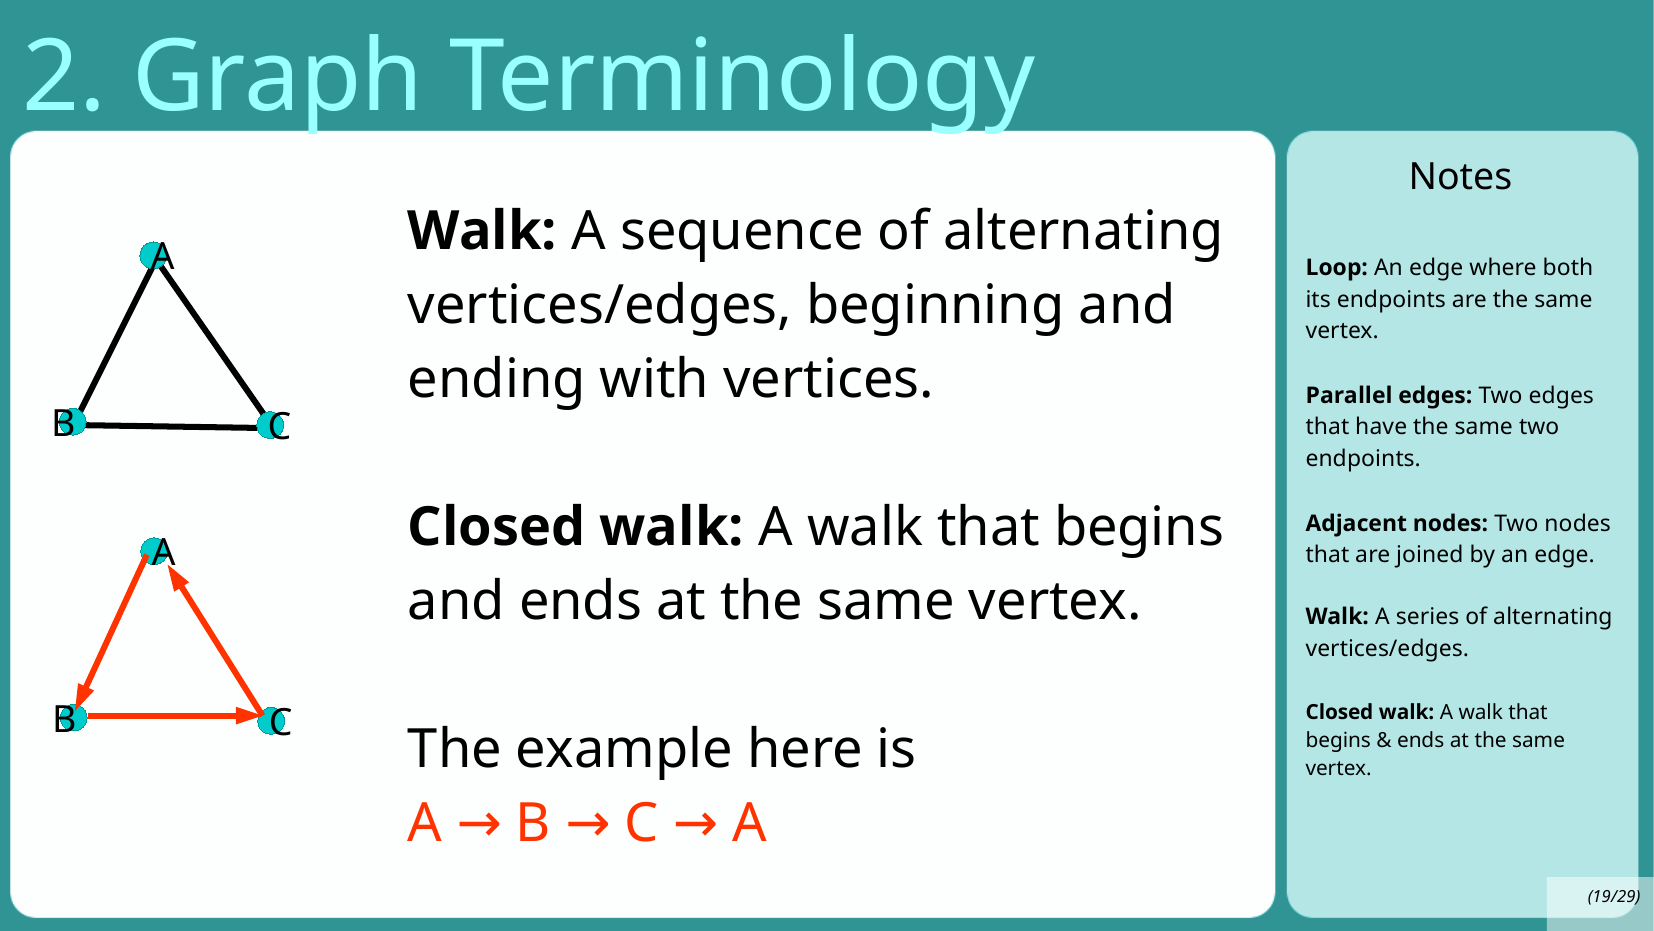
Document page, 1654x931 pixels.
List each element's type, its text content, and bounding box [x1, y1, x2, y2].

picture [0, 0, 1654, 931]
text_box C [256, 411, 276, 439]
text_box A [159, 543, 167, 554]
text_box A [140, 537, 161, 565]
text_box (<number>/29) [1546, 877, 1654, 931]
text_box A [155, 557, 167, 565]
text_box Walk: A sequence of alternating vertices/edges, beginning and ending with vertices. Closed walk: A walk that begins and ends at the same vertex. The example here is A → B → C → A [407, 191, 1244, 810]
text_box B [60, 719, 71, 729]
text_box B [59, 412, 69, 421]
text_box C [273, 415, 284, 436]
text_box B [66, 408, 87, 436]
text_box C [257, 707, 278, 735]
text_box Notes Loop: An edge where both its endpoints are the same vertex. Parallel edges: Two edges that have the same two endpoints. Adjacent nodes: Two nodes that are joined by an edge. Walk: A series of alternating vertices/edges. Closed walk: A walk that begins & ends at the same vertex. [1290, 141, 1631, 661]
text_box B [59, 423, 70, 433]
text_box C [274, 711, 285, 732]
text_box B [67, 704, 88, 731]
title 2. Graph Terminology [22, 13, 1511, 130]
text_box A [154, 261, 166, 269]
text_box A [158, 247, 166, 258]
text_box A [139, 241, 160, 269]
text_box B [60, 708, 70, 717]
